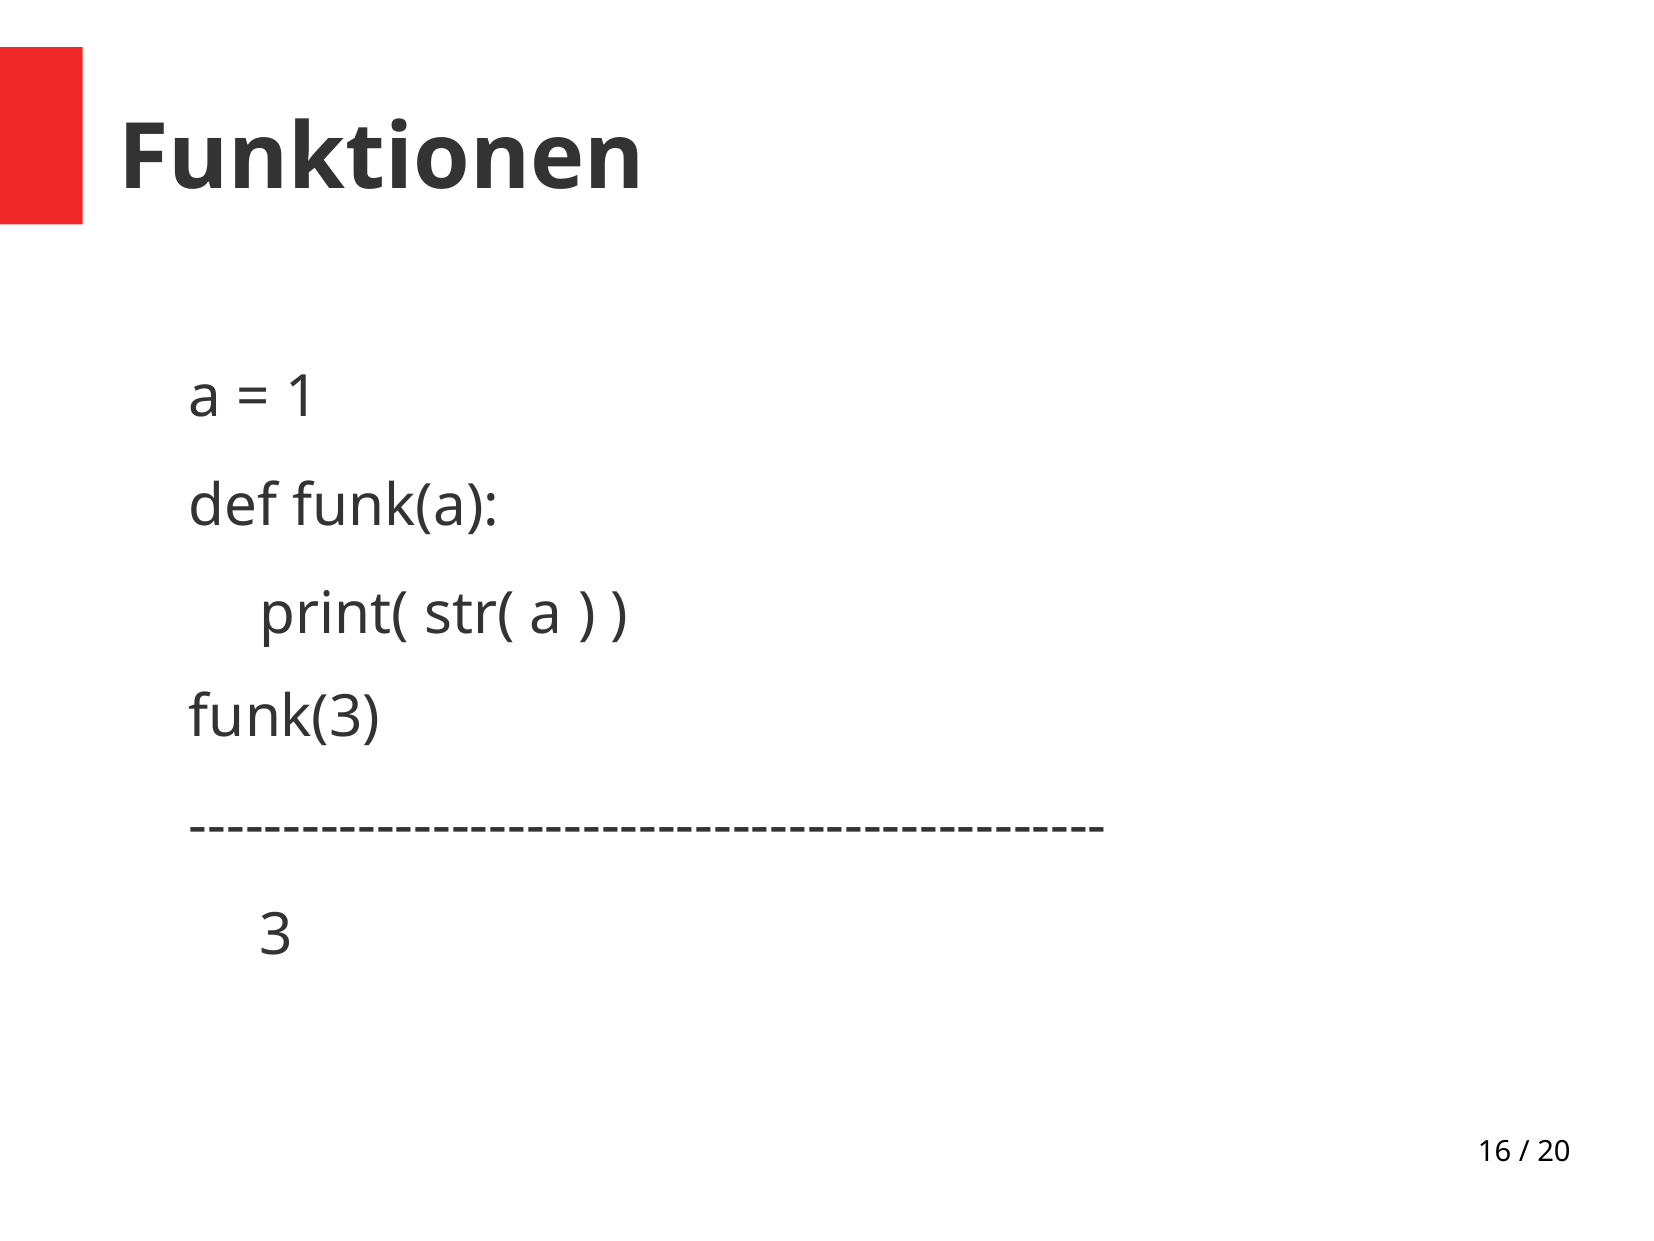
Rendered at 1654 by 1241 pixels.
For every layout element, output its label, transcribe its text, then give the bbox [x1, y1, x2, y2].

title Funktionen [118, 49, 1571, 257]
list a = 1 def funk(a): print( str( a ) ) funk(3) ------------------------------------------------- 3 [118, 354, 1536, 1074]
